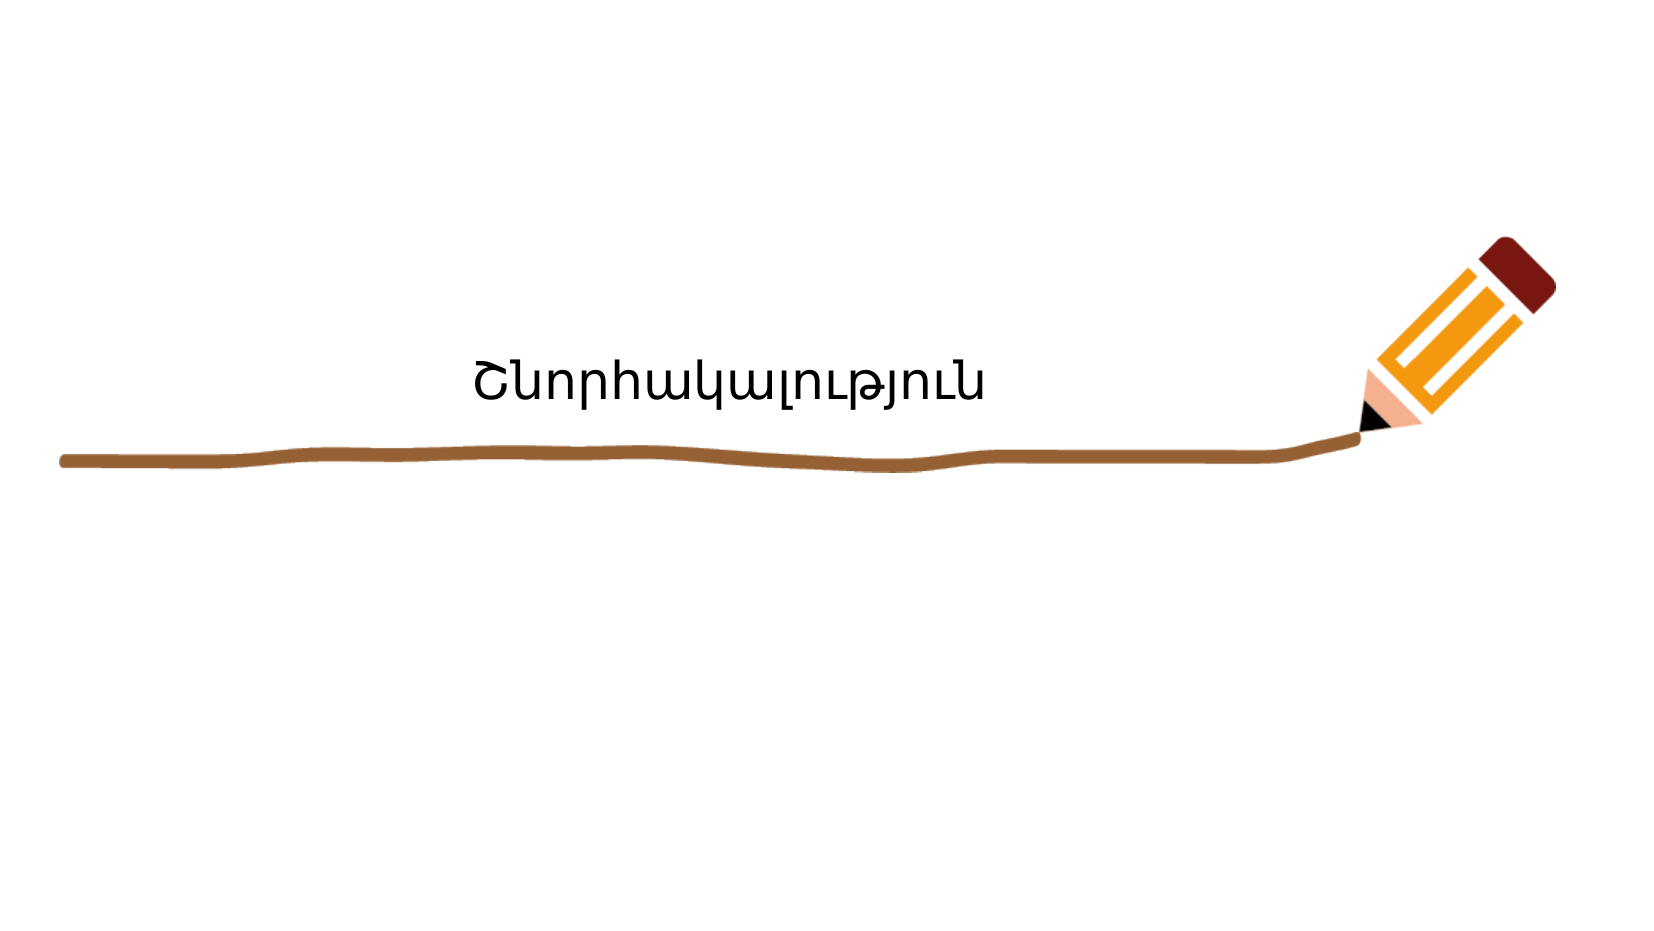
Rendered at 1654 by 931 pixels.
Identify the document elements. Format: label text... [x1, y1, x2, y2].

picture [59, 236, 1556, 473]
title Շնորհակալություն [72, 300, 1388, 463]
